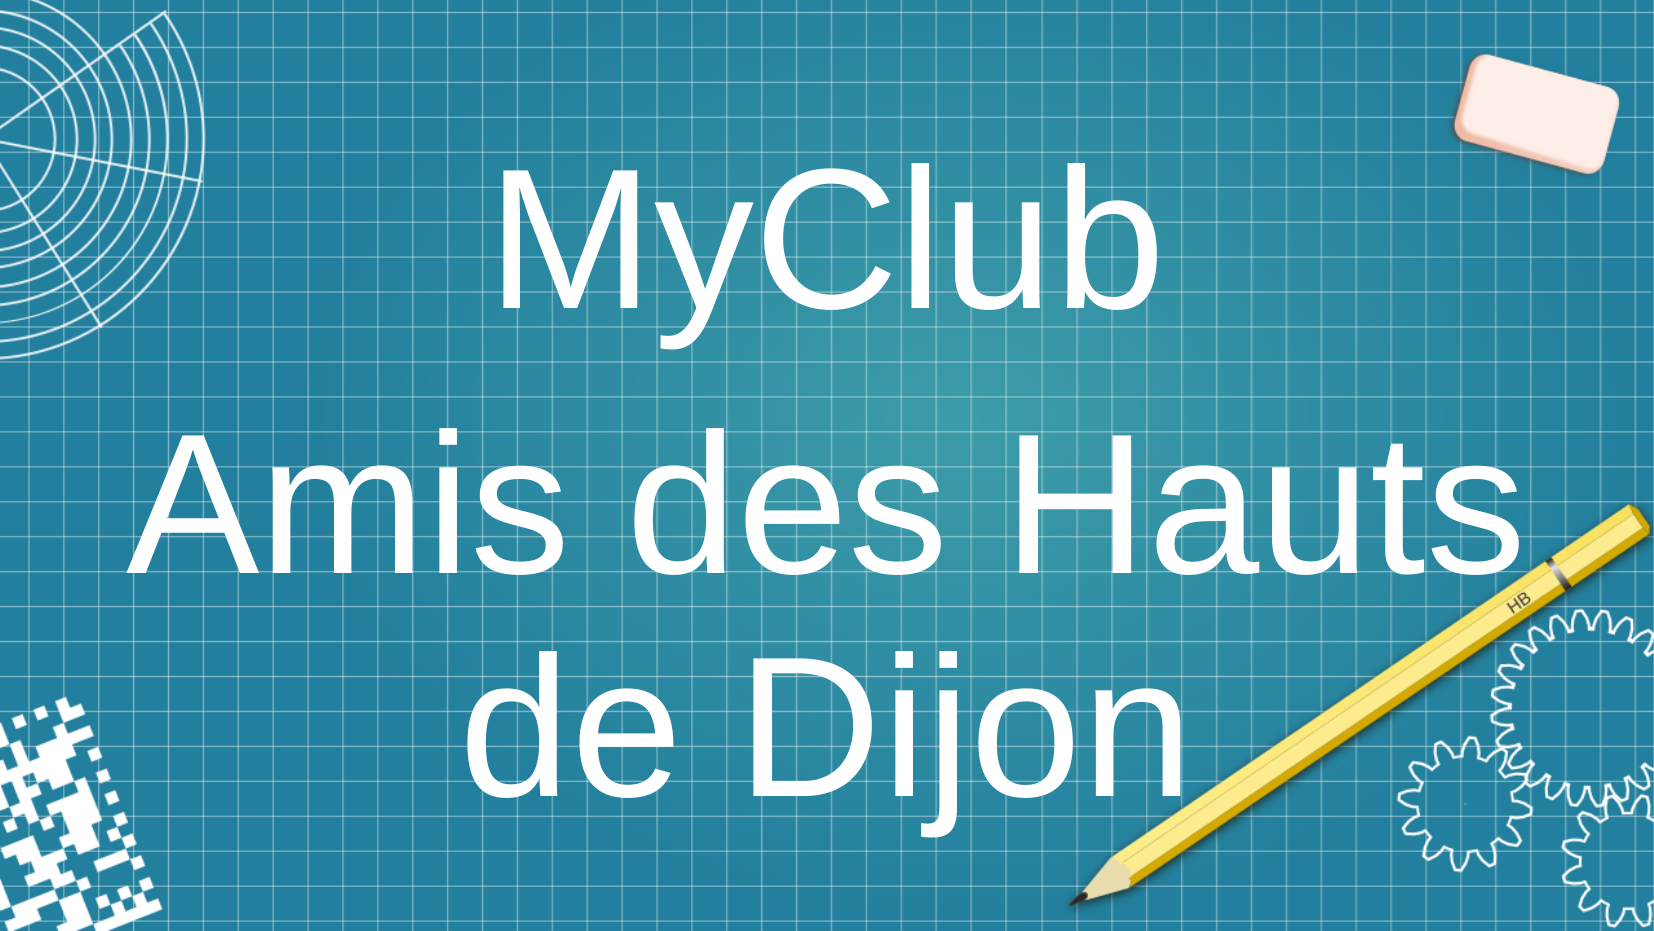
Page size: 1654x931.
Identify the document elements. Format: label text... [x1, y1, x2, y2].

subtitle Amis des Hauts de Dijon [82, 389, 1571, 842]
picture [0, 0, 1654, 931]
title MyClub [82, 127, 1571, 351]
